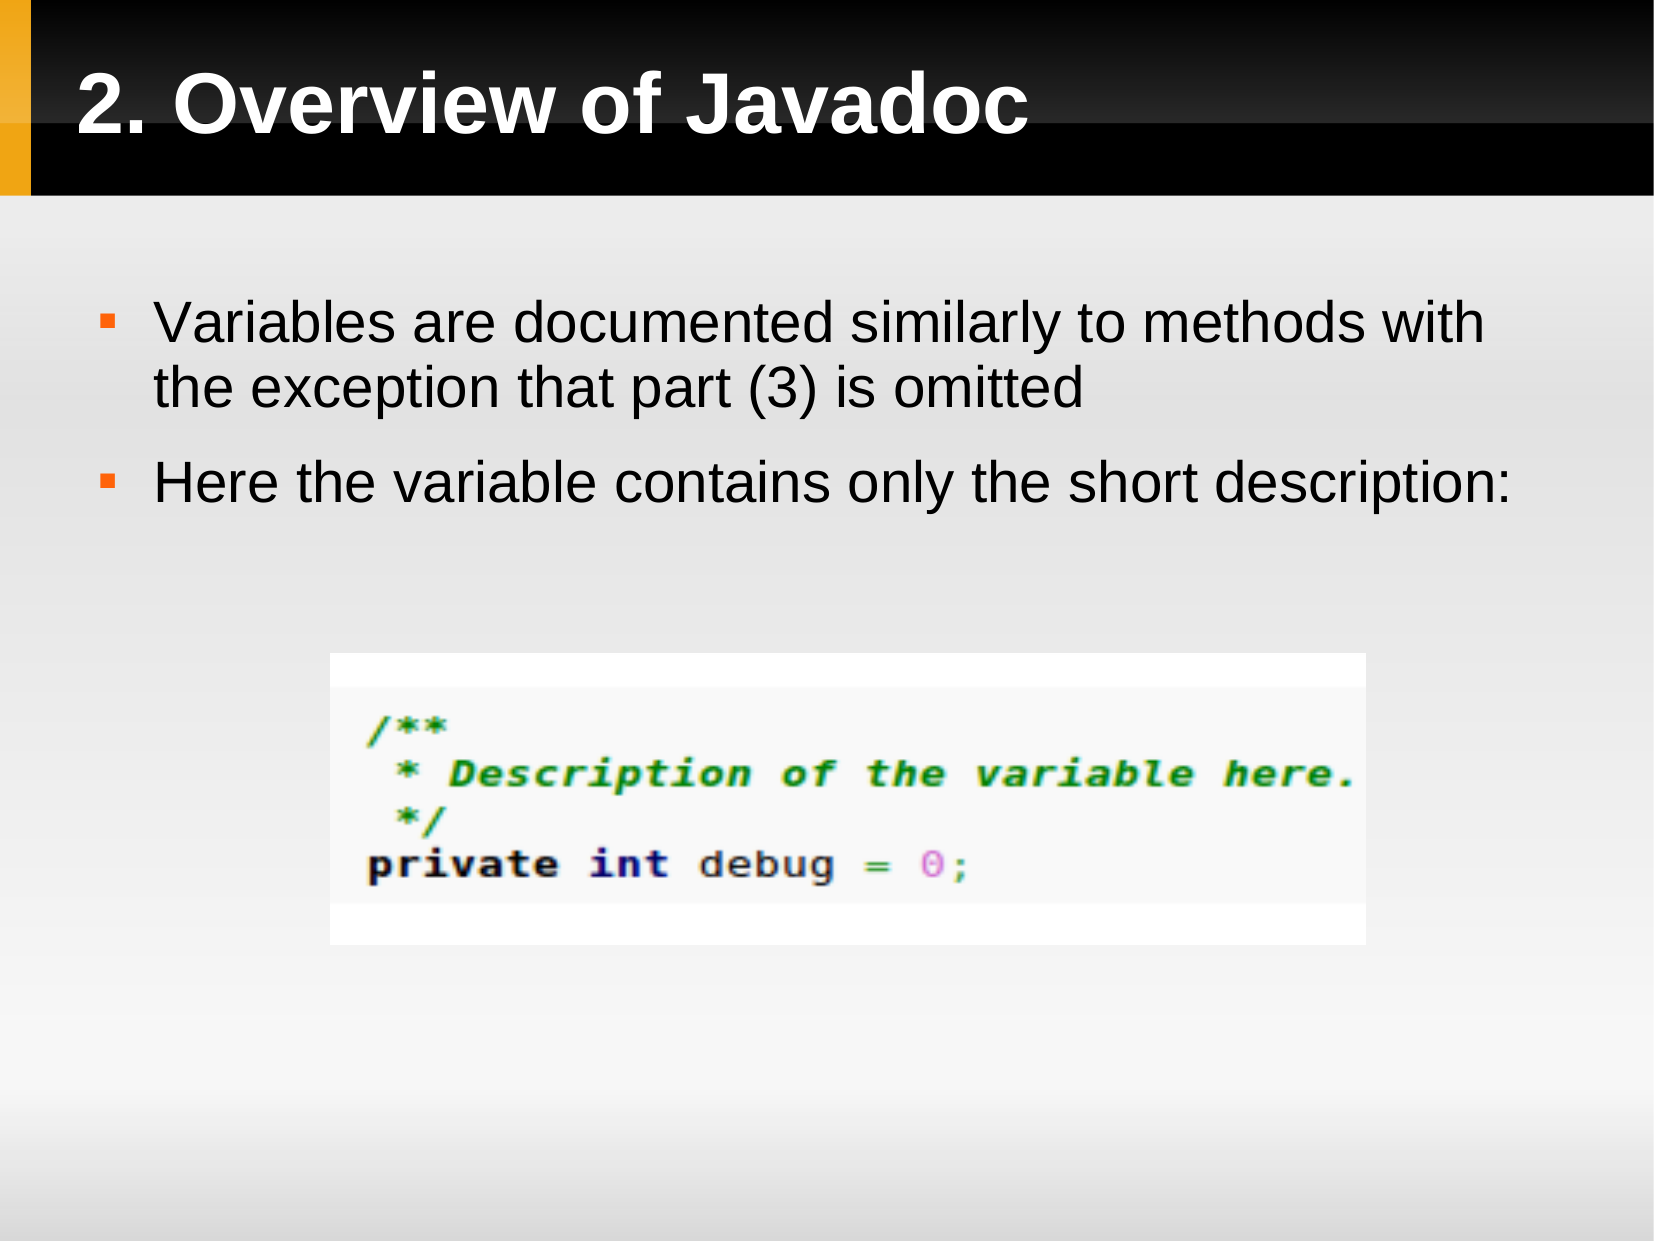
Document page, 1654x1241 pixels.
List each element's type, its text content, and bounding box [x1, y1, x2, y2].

picture [0, 0, 1654, 1241]
title 2. Overview of Javadoc [76, 0, 1565, 208]
list Variables are documented similarly to methods with the exception that part (3) is omitted Here the variable contains only the short description: [82, 290, 1571, 1109]
